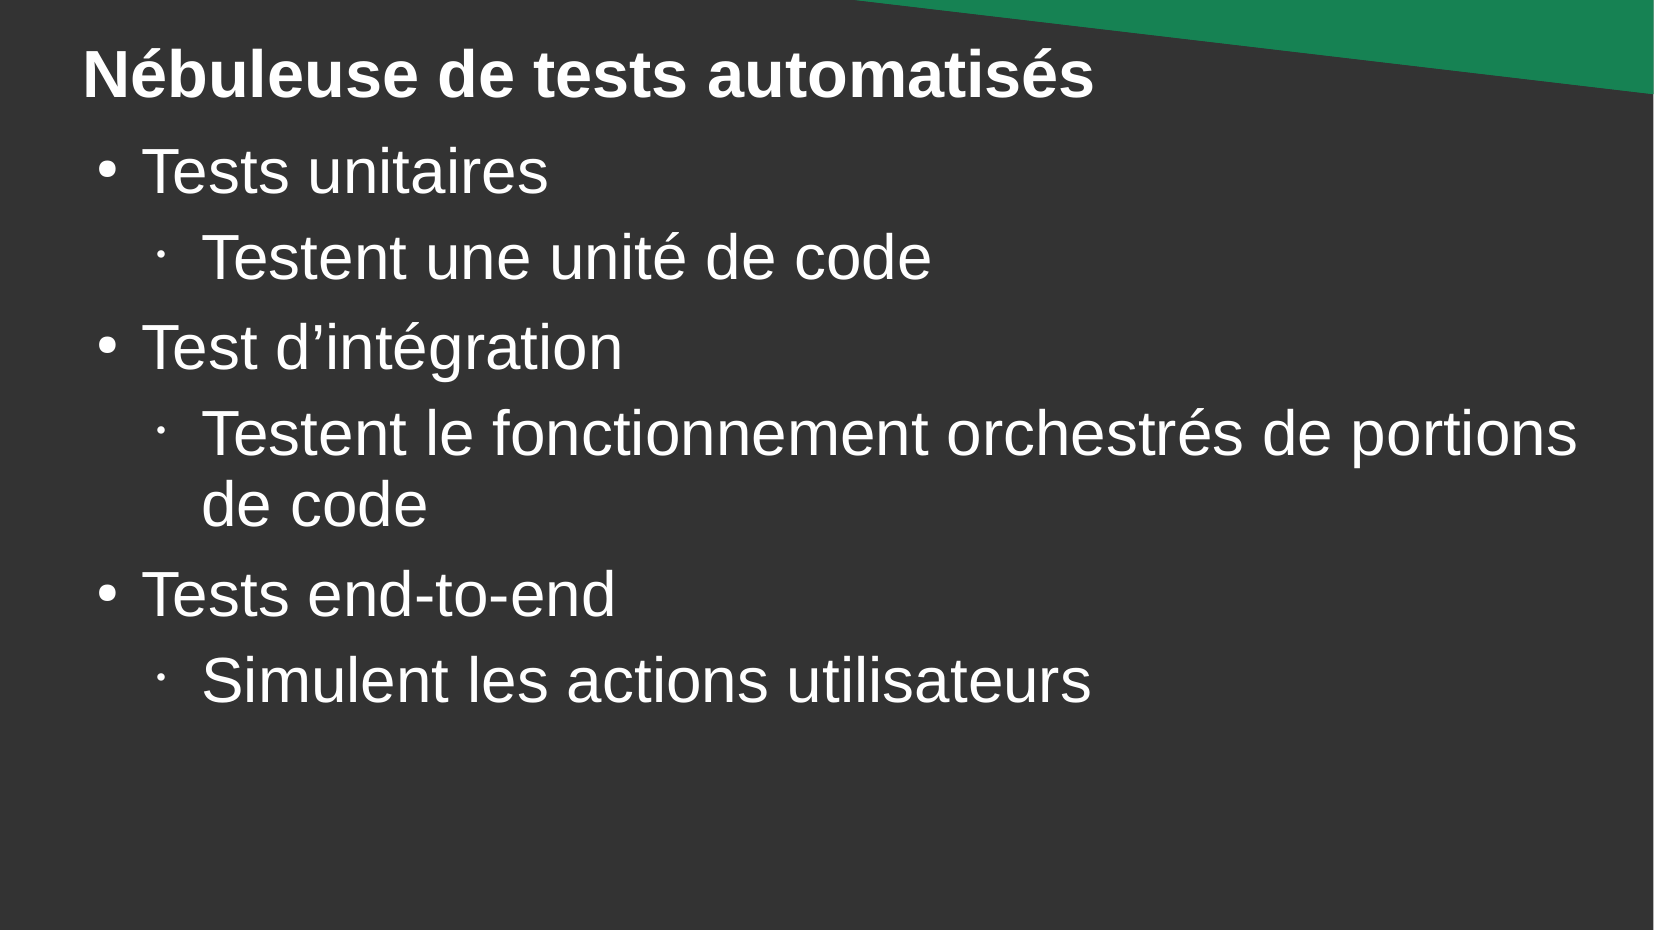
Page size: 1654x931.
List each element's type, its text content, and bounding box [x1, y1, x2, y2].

text_box [855, 0, 1654, 95]
list Tests unitaires Testent une unité de code Test d’intégration Testent le fonctionnement orchestrés de portions de code Tests end-to-end Simulent les actions utilisateurs [80, 135, 1619, 721]
title Nébuleuse de tests automatisés [82, 37, 1571, 112]
